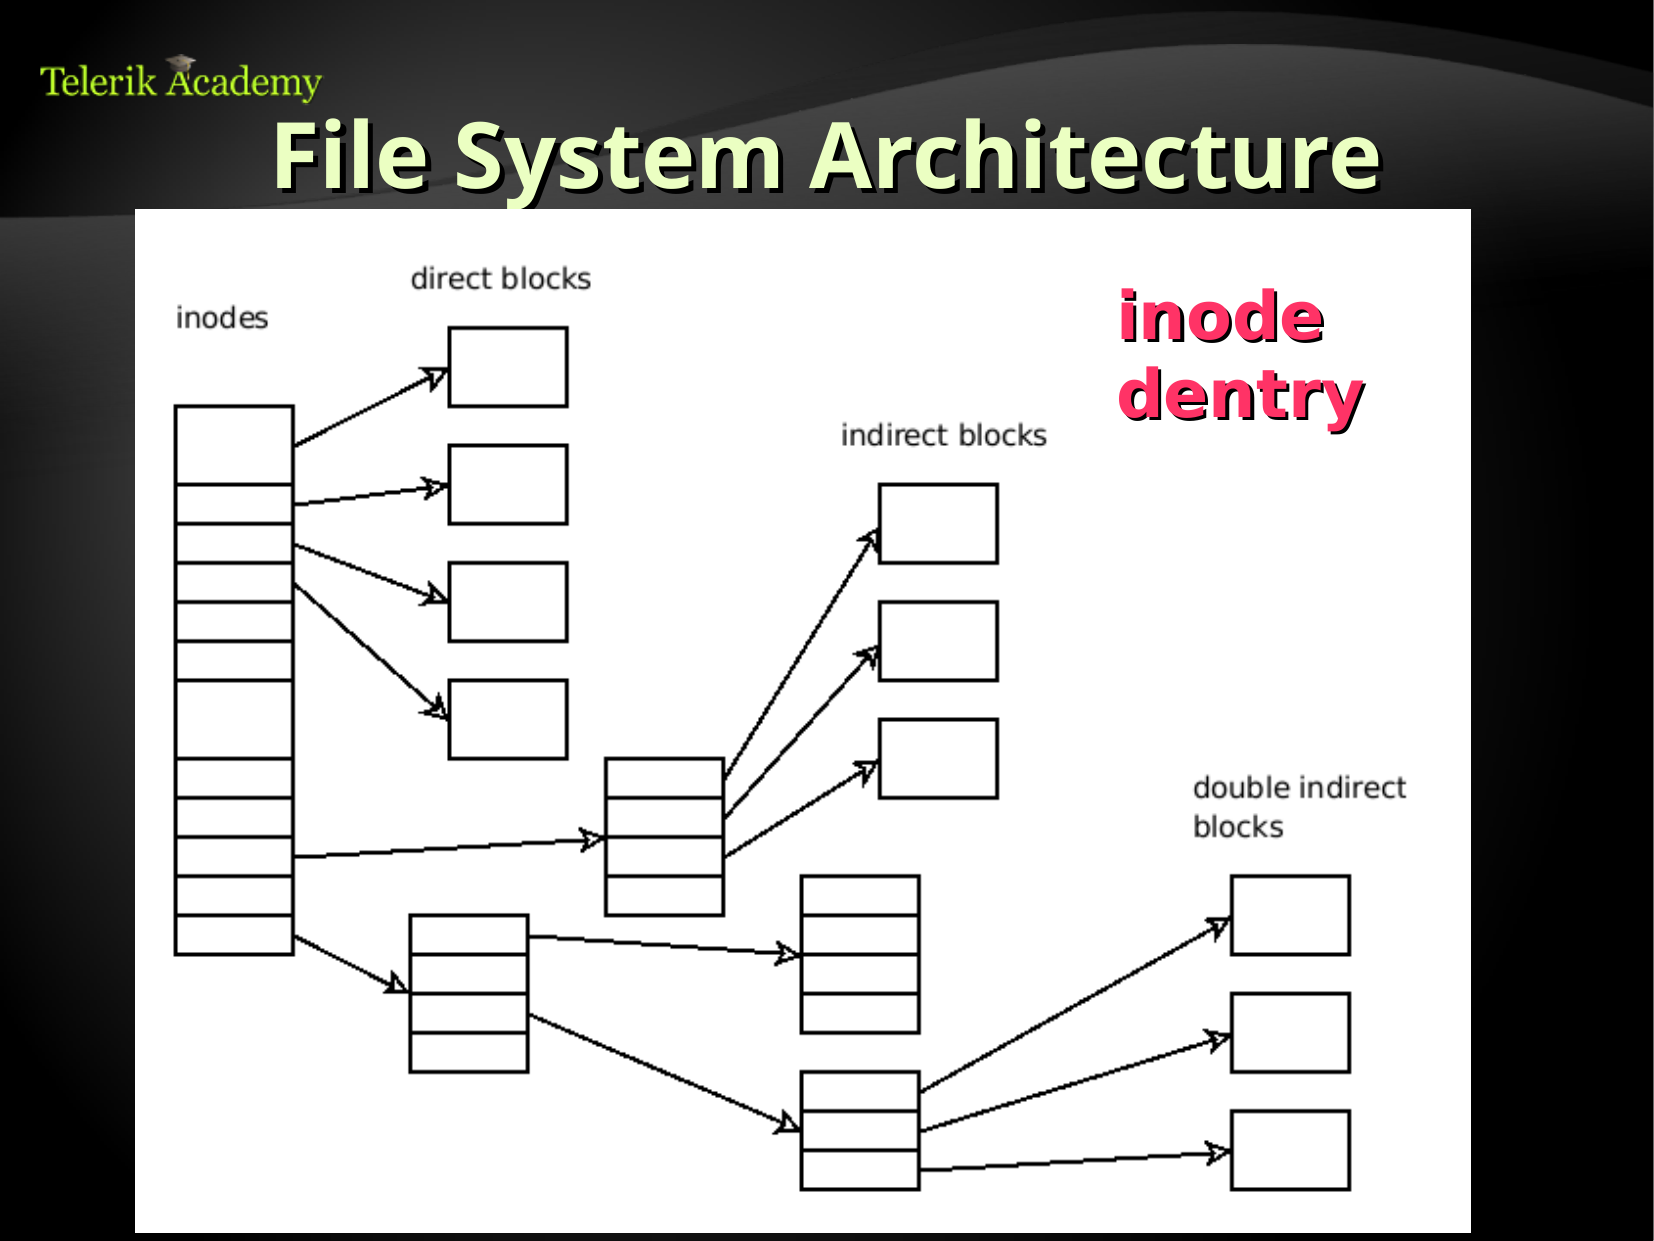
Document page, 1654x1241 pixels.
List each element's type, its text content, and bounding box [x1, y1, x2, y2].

text_box inode dentry [1101, 270, 1381, 441]
picture [0, 0, 1654, 1241]
title File System Architecture [82, 49, 1571, 257]
